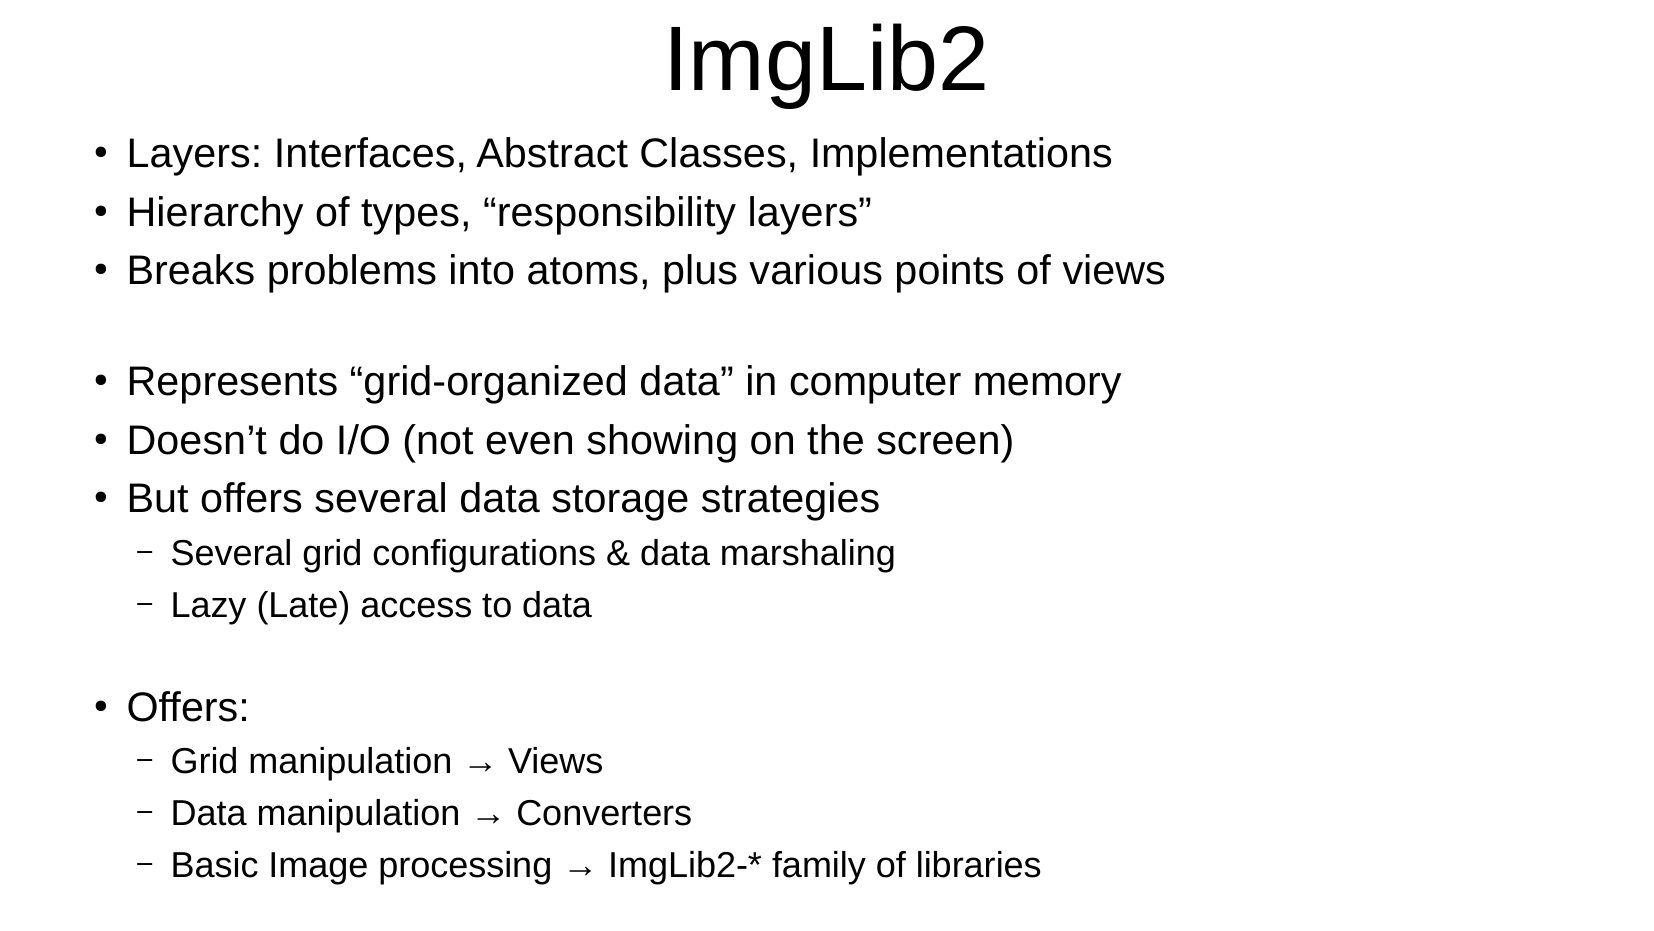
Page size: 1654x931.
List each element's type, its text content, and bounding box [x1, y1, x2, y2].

list Layers: Interfaces, Abstract Classes, Implementations Hierarchy of types, “responsibility layers” Breaks problems into atoms, plus various points of views Represents “grid-organized data” in computer memory Doesn’t do I/O (not even showing on the screen) But offers several data storage strategies Several grid configurations & data marshaling Lazy (Late) access to data Offers: Grid manipulation → Views Data manipulation → Converters Basic Image processing → ImgLib2-* family of libraries [82, 123, 1571, 899]
title ImgLib2 [82, 1, 1571, 116]
